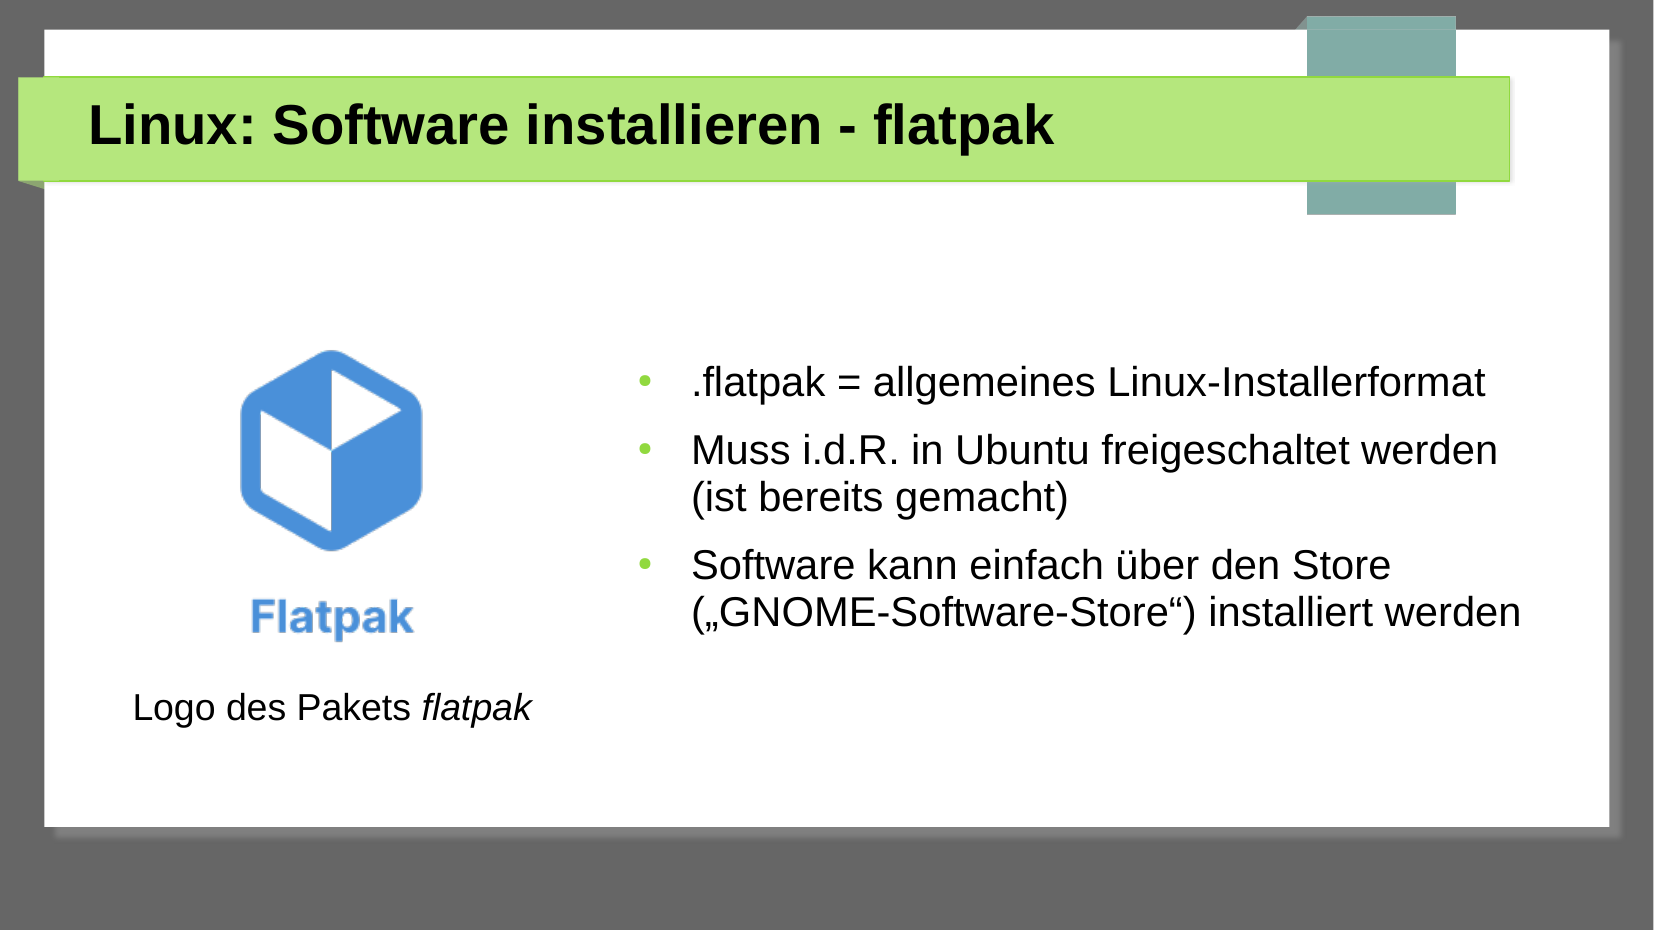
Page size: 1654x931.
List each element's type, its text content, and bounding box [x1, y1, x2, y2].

list .flatpak = allgemeines Linux-Installerformat Muss i.d.R. in Ubuntu freigeschaltet werden (ist bereits gemacht) Software kann einfach über den Store („GNOME-Software-Store“) installiert werden [620, 221, 1565, 813]
picture [206, 338, 451, 650]
title Linux: Software installieren - flatpak [88, 73, 1506, 178]
text_box Logo des Pakets flatpak [117, 679, 562, 798]
